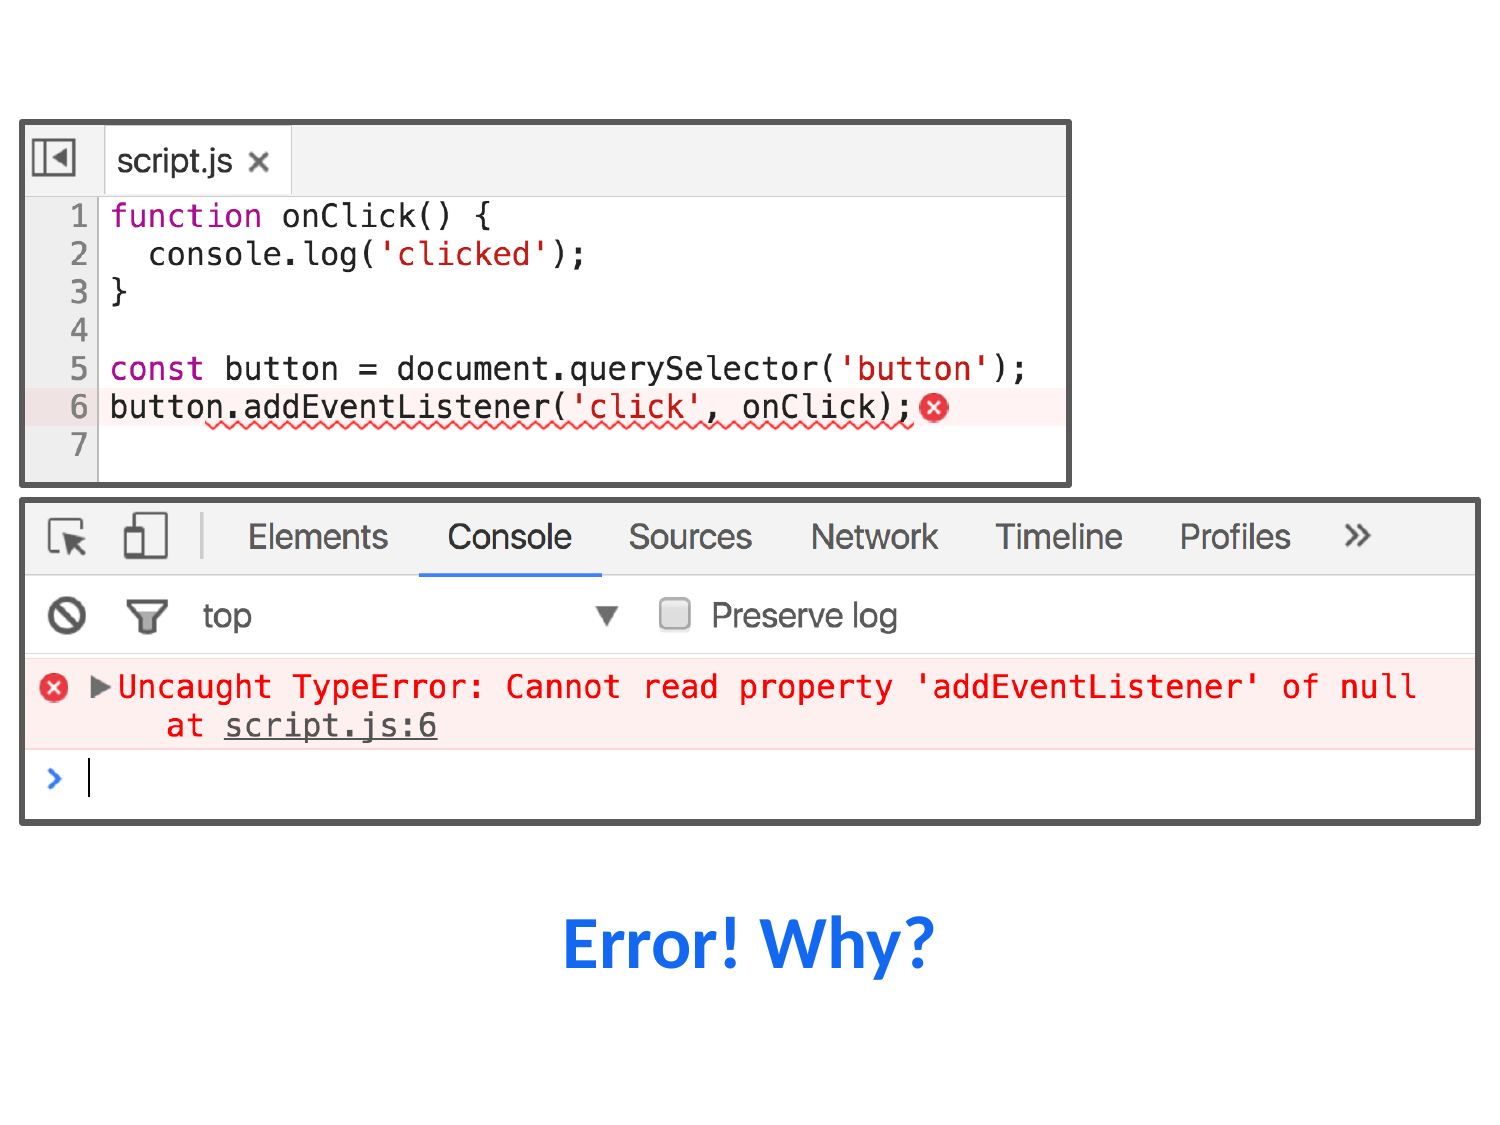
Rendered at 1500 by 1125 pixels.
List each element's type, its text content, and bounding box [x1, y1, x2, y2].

list Error! Why? [128, 865, 1372, 1017]
picture [24, 503, 1475, 820]
picture [24, 124, 1066, 482]
